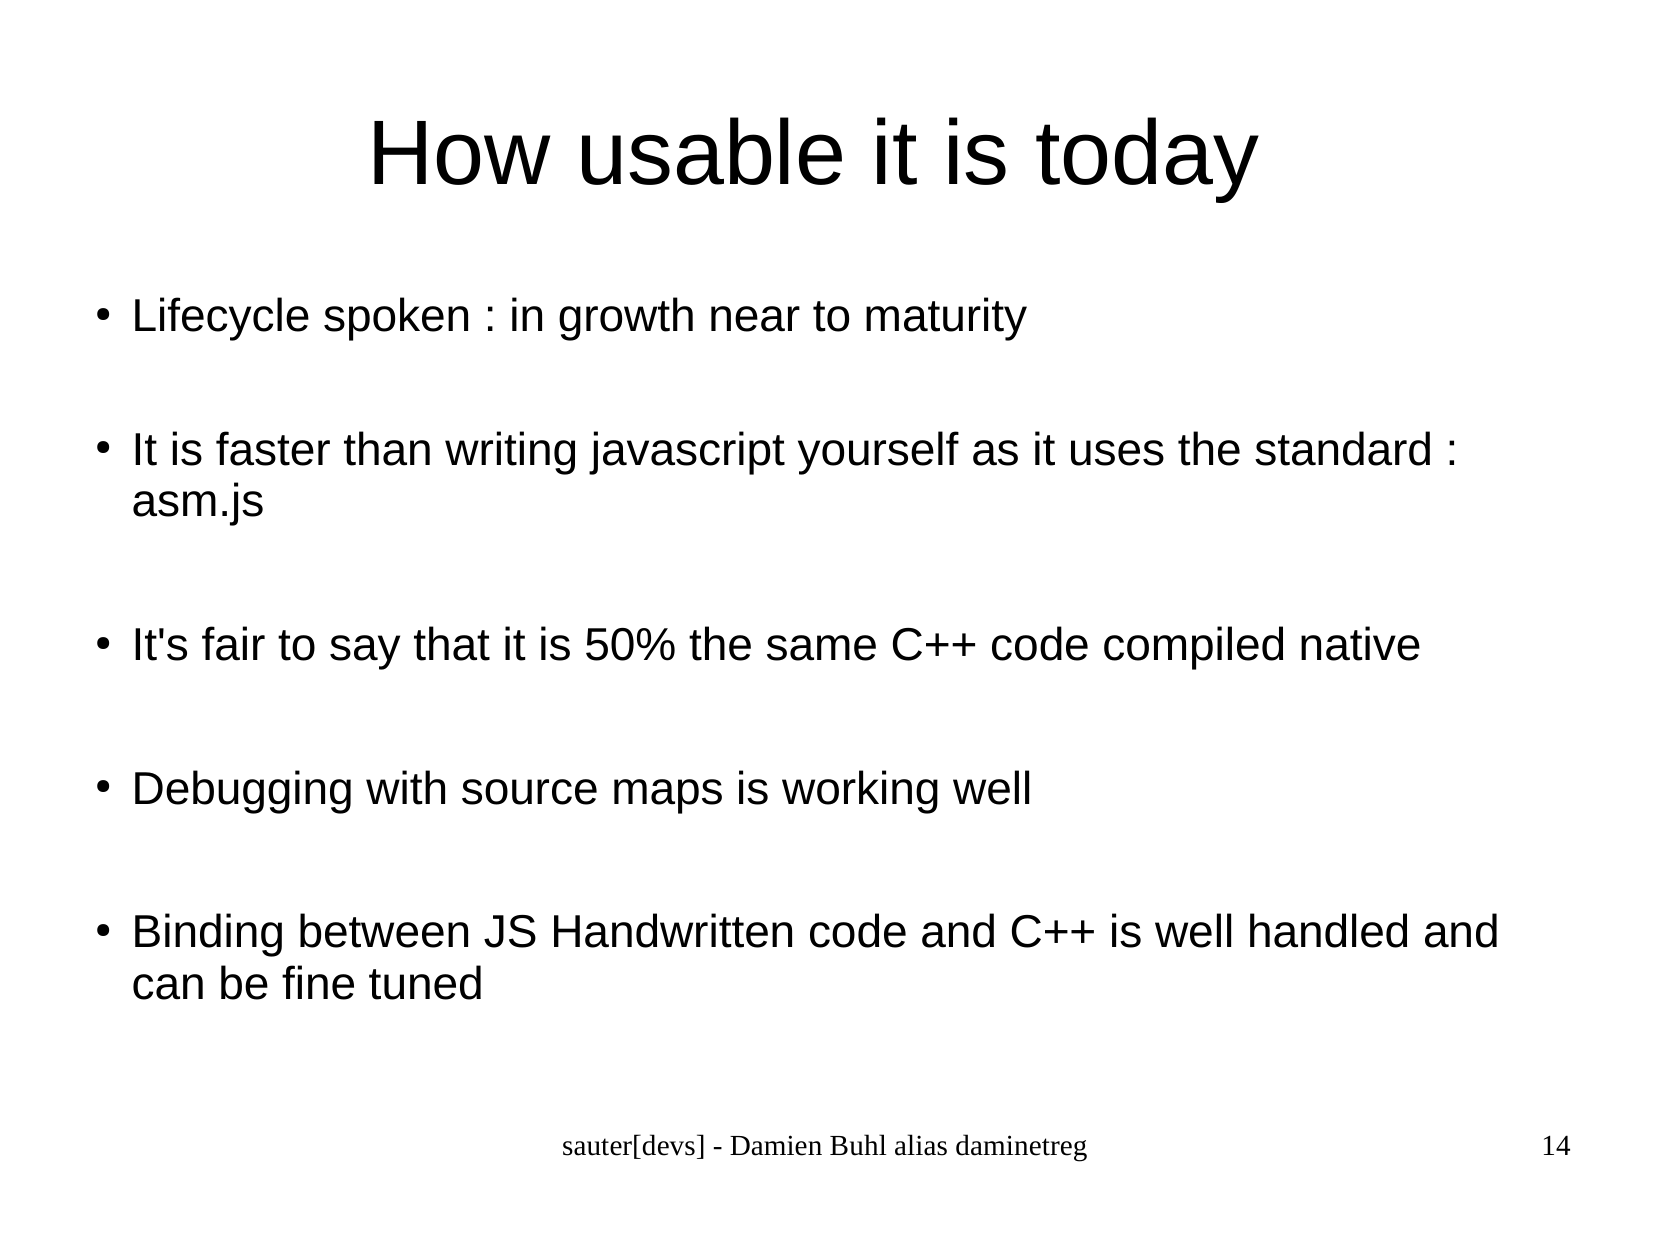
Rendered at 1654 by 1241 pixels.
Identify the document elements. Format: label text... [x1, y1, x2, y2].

list Lifecycle spoken : in growth near to maturity It is faster than writing javascript yourself as it uses the standard : asm.js It's fair to say that it is 50% the same C++ code compiled native Debugging with source maps is working well Binding between JS Handwritten code and C++ is well handled and can be fine tuned [82, 290, 1571, 1010]
title How usable it is today [82, 49, 1571, 257]
